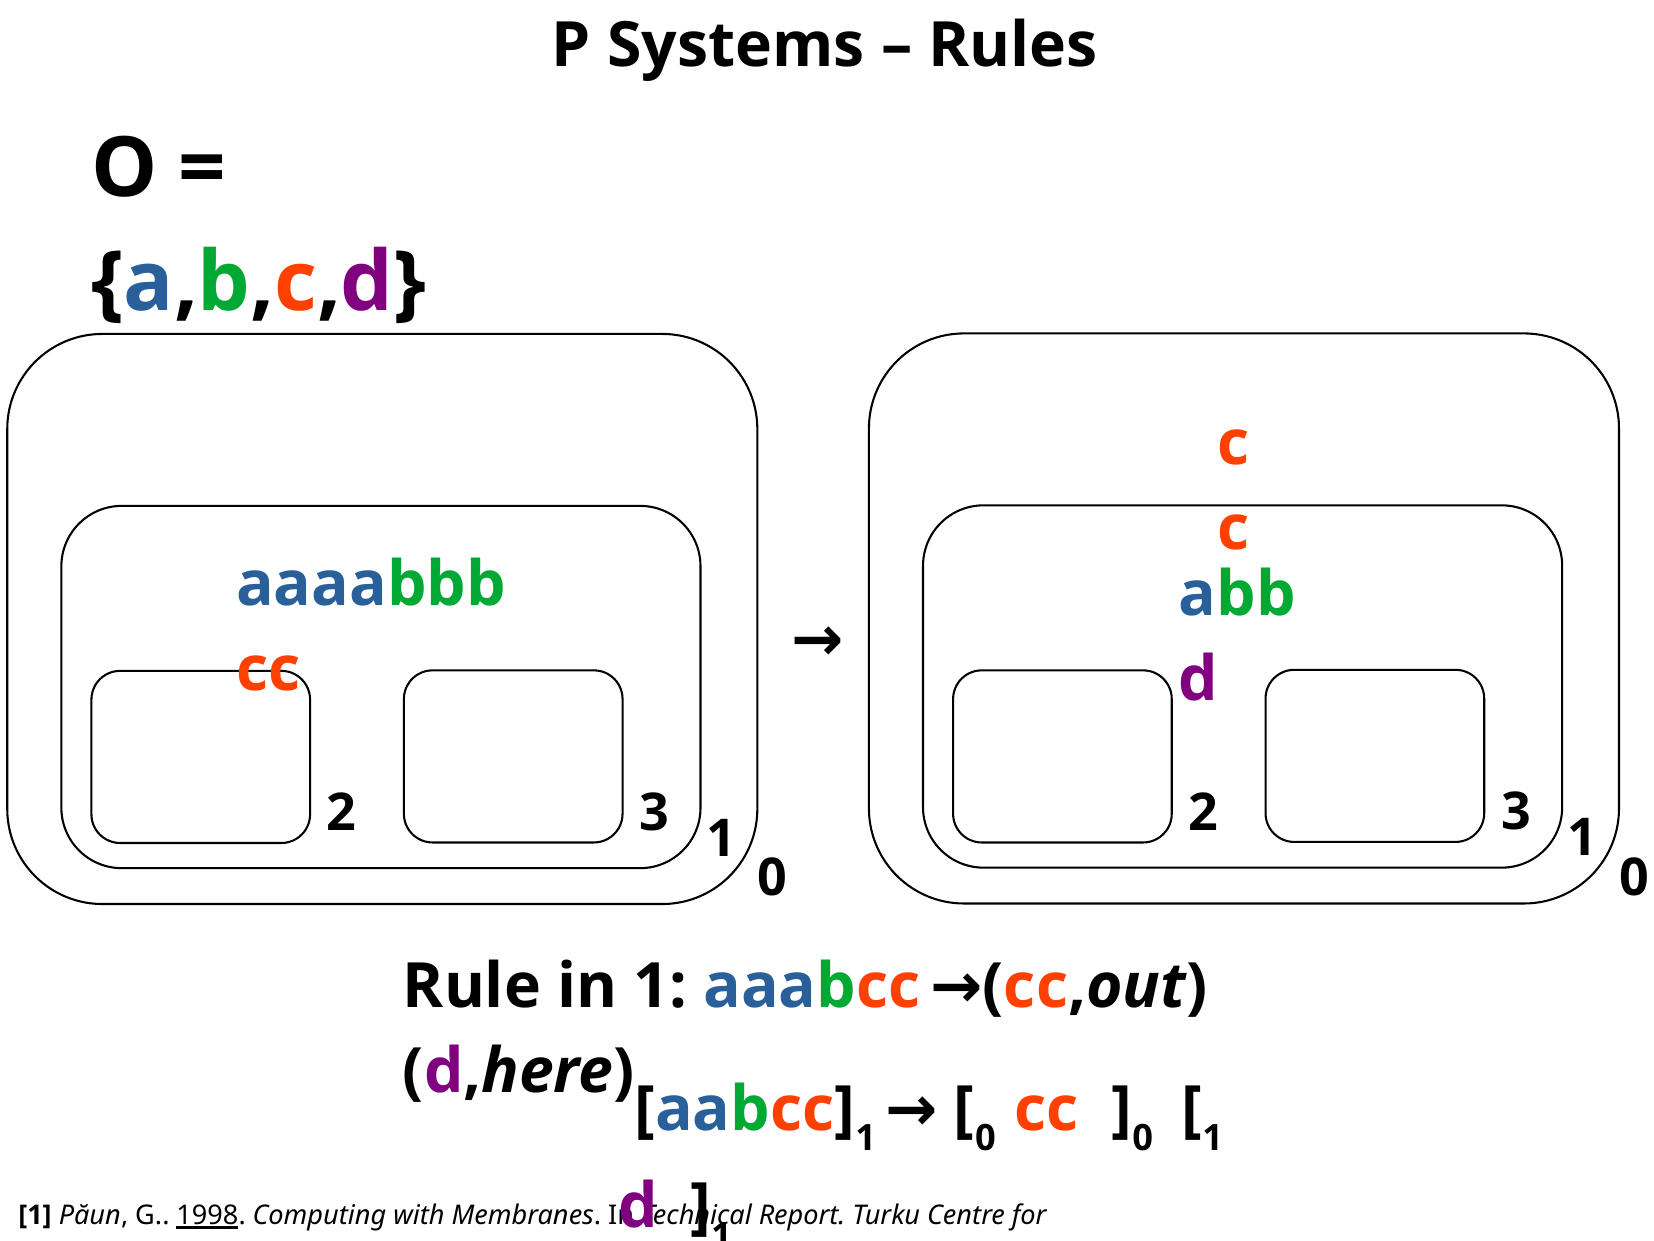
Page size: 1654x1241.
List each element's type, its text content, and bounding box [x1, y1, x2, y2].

text_box abbd [1164, 541, 1327, 640]
text_box aaaabbbcc [221, 531, 537, 629]
text_box 1 [691, 793, 748, 877]
text_box 2 [312, 768, 369, 852]
text_box → [776, 586, 880, 685]
text_box 1 [1553, 792, 1609, 876]
text_box O = {a,b,c,d} [76, 100, 511, 226]
text_box 0 [1604, 832, 1654, 916]
text_box Rule in 1: aaabcc →(cc,out)(d,here) [388, 933, 1310, 1031]
text_box cc [1202, 390, 1291, 488]
text_box 3 [1486, 766, 1543, 851]
title P Systems – Rules [0, 1, 1651, 84]
text_box 0 [743, 832, 800, 917]
text_box 2 [1173, 767, 1230, 851]
text_box [1] Păun, G.. 1998. Computing with Membranes. In Technical Report. Turku Centre for Computer Science. [3, 1188, 1135, 1239]
text_box [aabcc]1 → [0 cc ]0 [1 d ]1 [603, 1055, 1294, 1167]
text_box 3 [624, 767, 681, 851]
